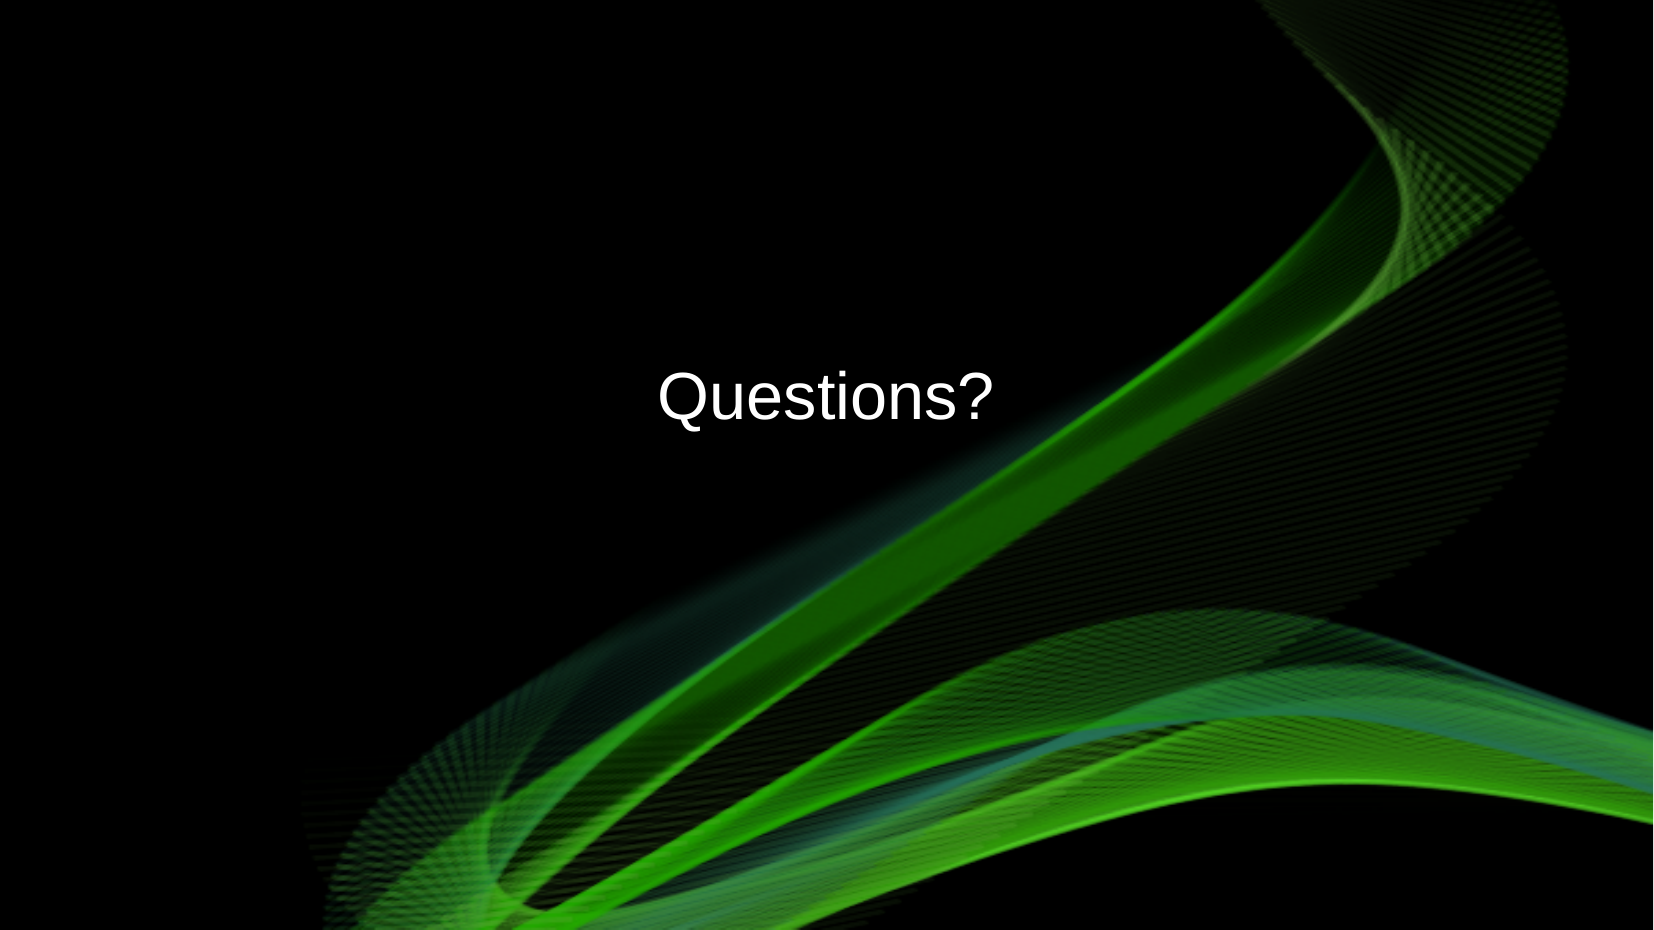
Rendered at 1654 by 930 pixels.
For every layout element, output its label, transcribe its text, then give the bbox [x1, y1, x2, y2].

subtitle Questions? [82, 37, 1571, 757]
picture [0, 0, 1654, 930]
